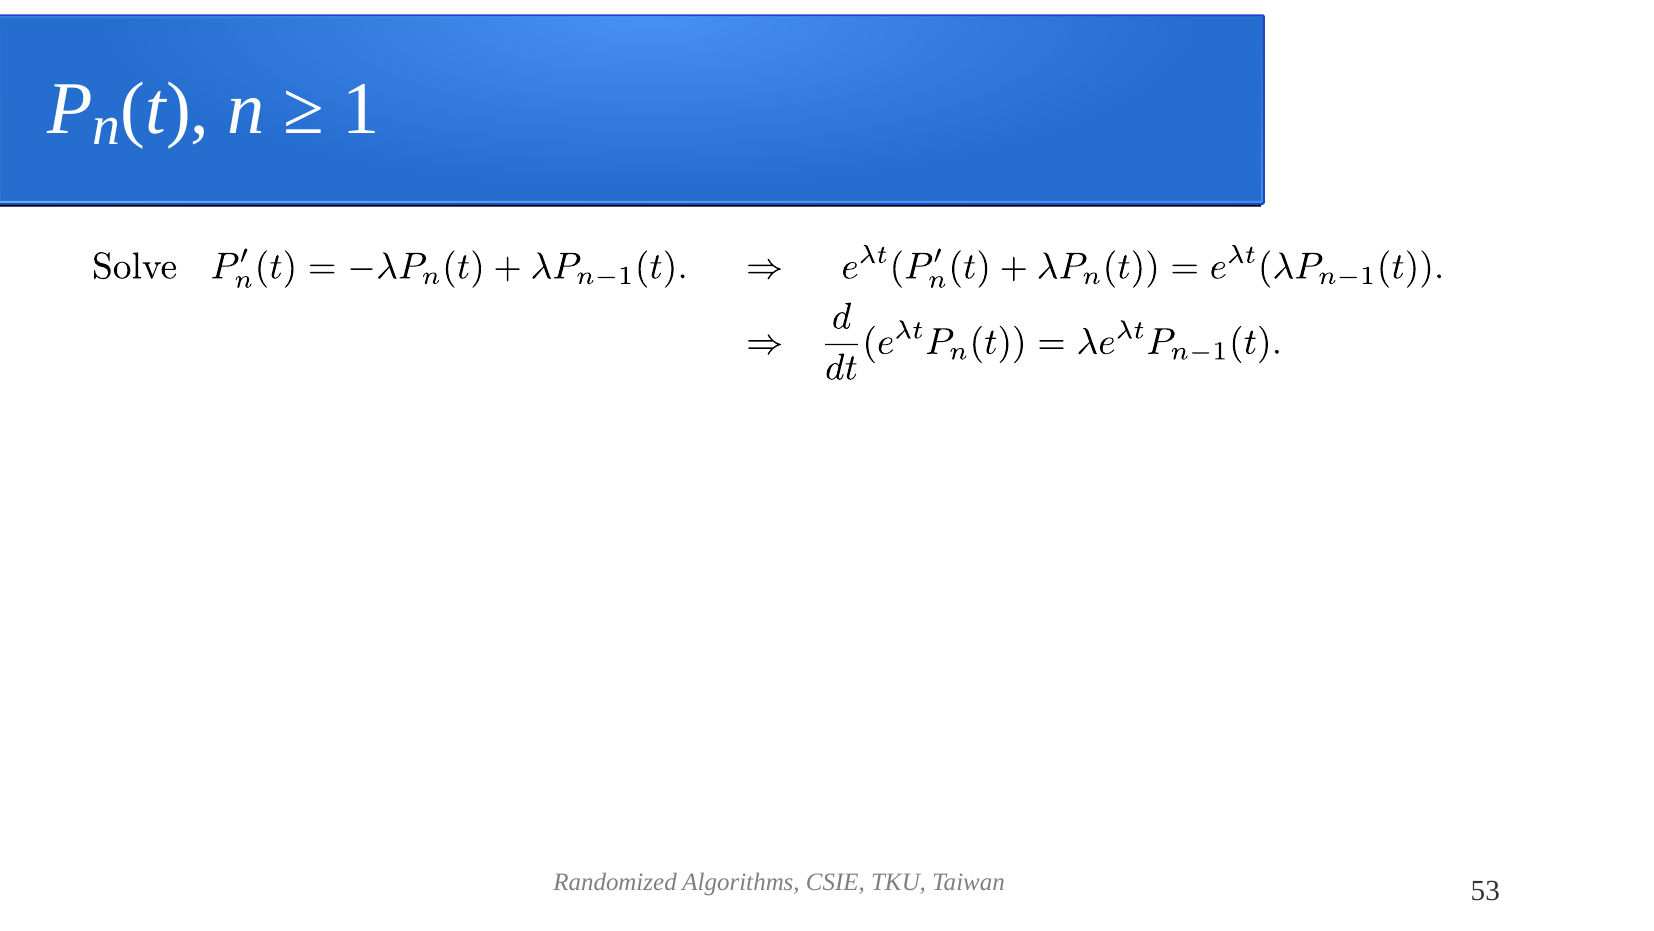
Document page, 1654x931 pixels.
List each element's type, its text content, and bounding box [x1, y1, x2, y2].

picture [92, 244, 1442, 380]
title Pn(t), n ≥ 1 [47, 35, 1199, 189]
